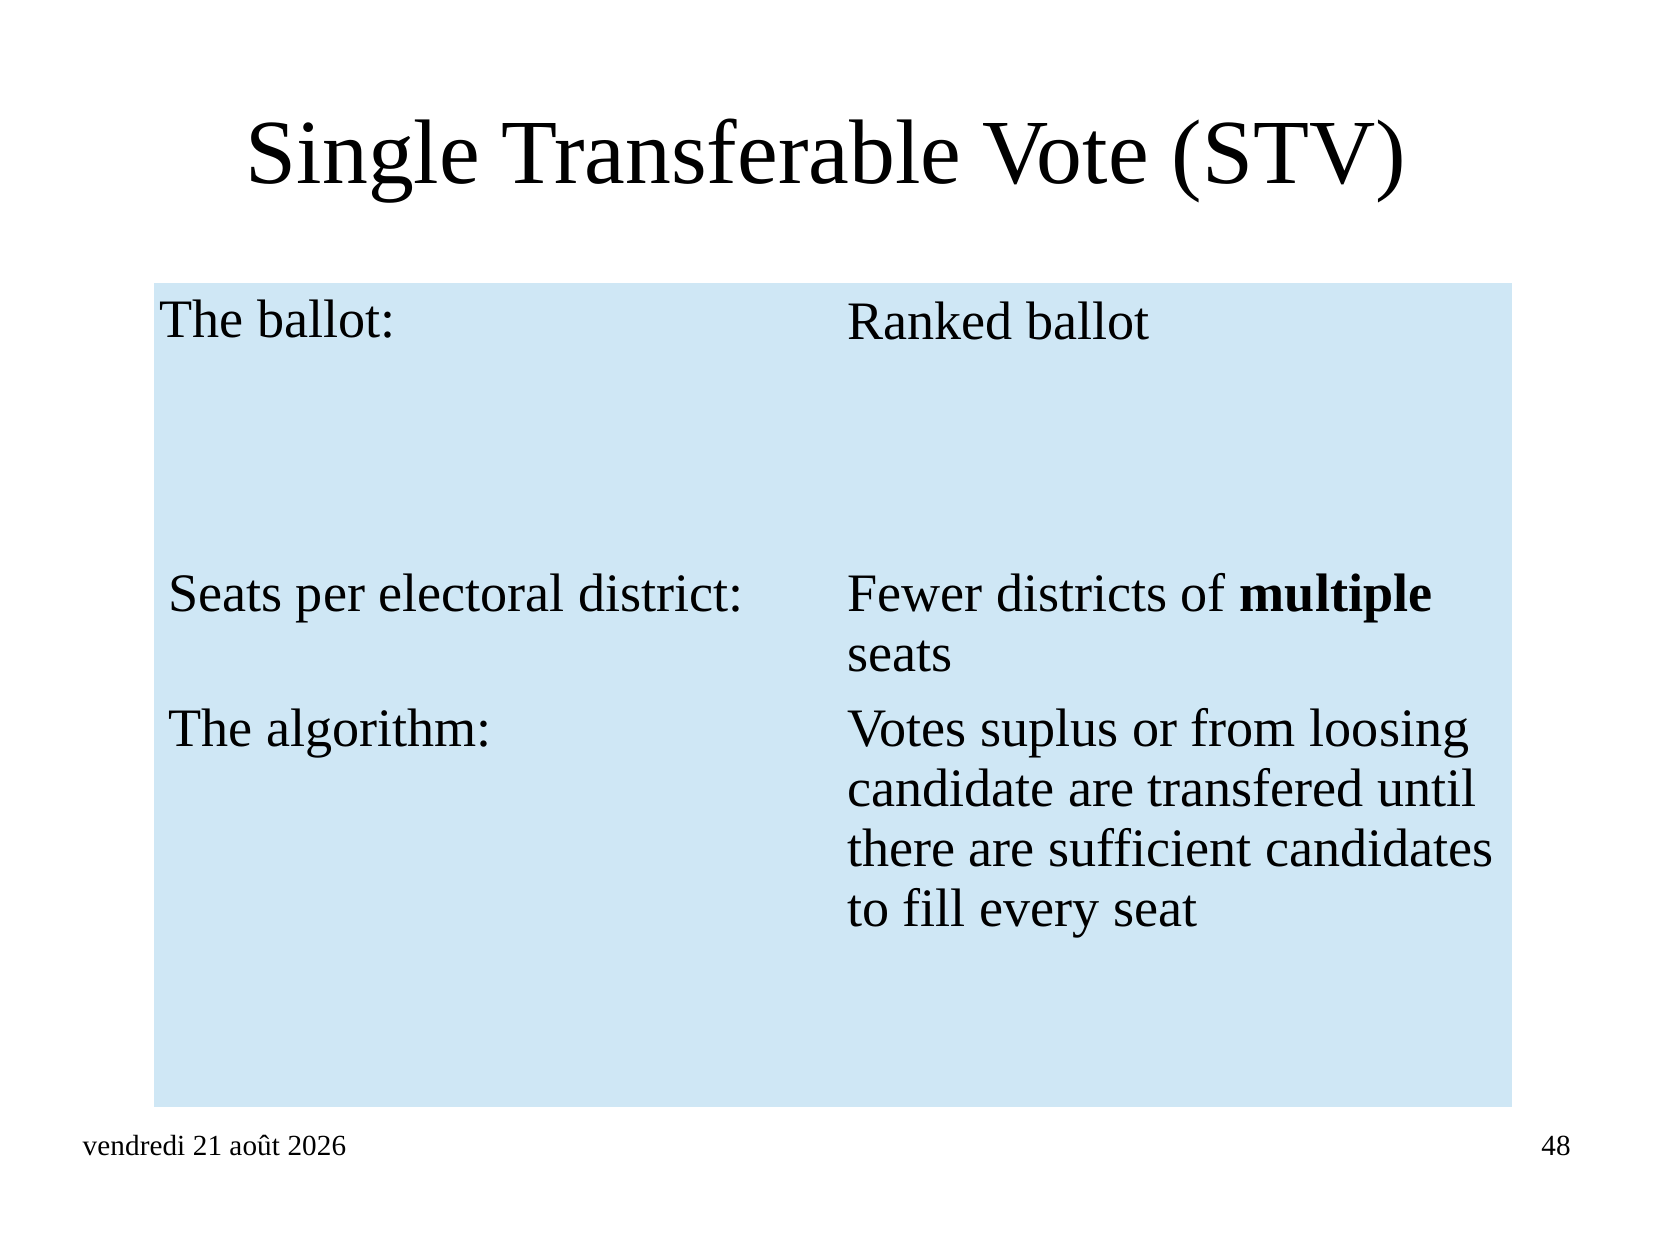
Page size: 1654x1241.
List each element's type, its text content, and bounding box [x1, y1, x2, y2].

table_header Ranked ballot [833, 283, 1512, 556]
table_header The ballot: [154, 283, 833, 556]
table_cell Fewer districts of multiple seats [833, 556, 1512, 691]
title Single Transferable Vote (STV) [82, 56, 1571, 250]
table_cell The algorithm: [154, 691, 833, 1107]
table_cell Votes suplus or from loosing candidate are transfered until there are sufficient candidates to fill every seat [833, 691, 1512, 1107]
table_cell Seats per electoral district: [154, 556, 833, 691]
